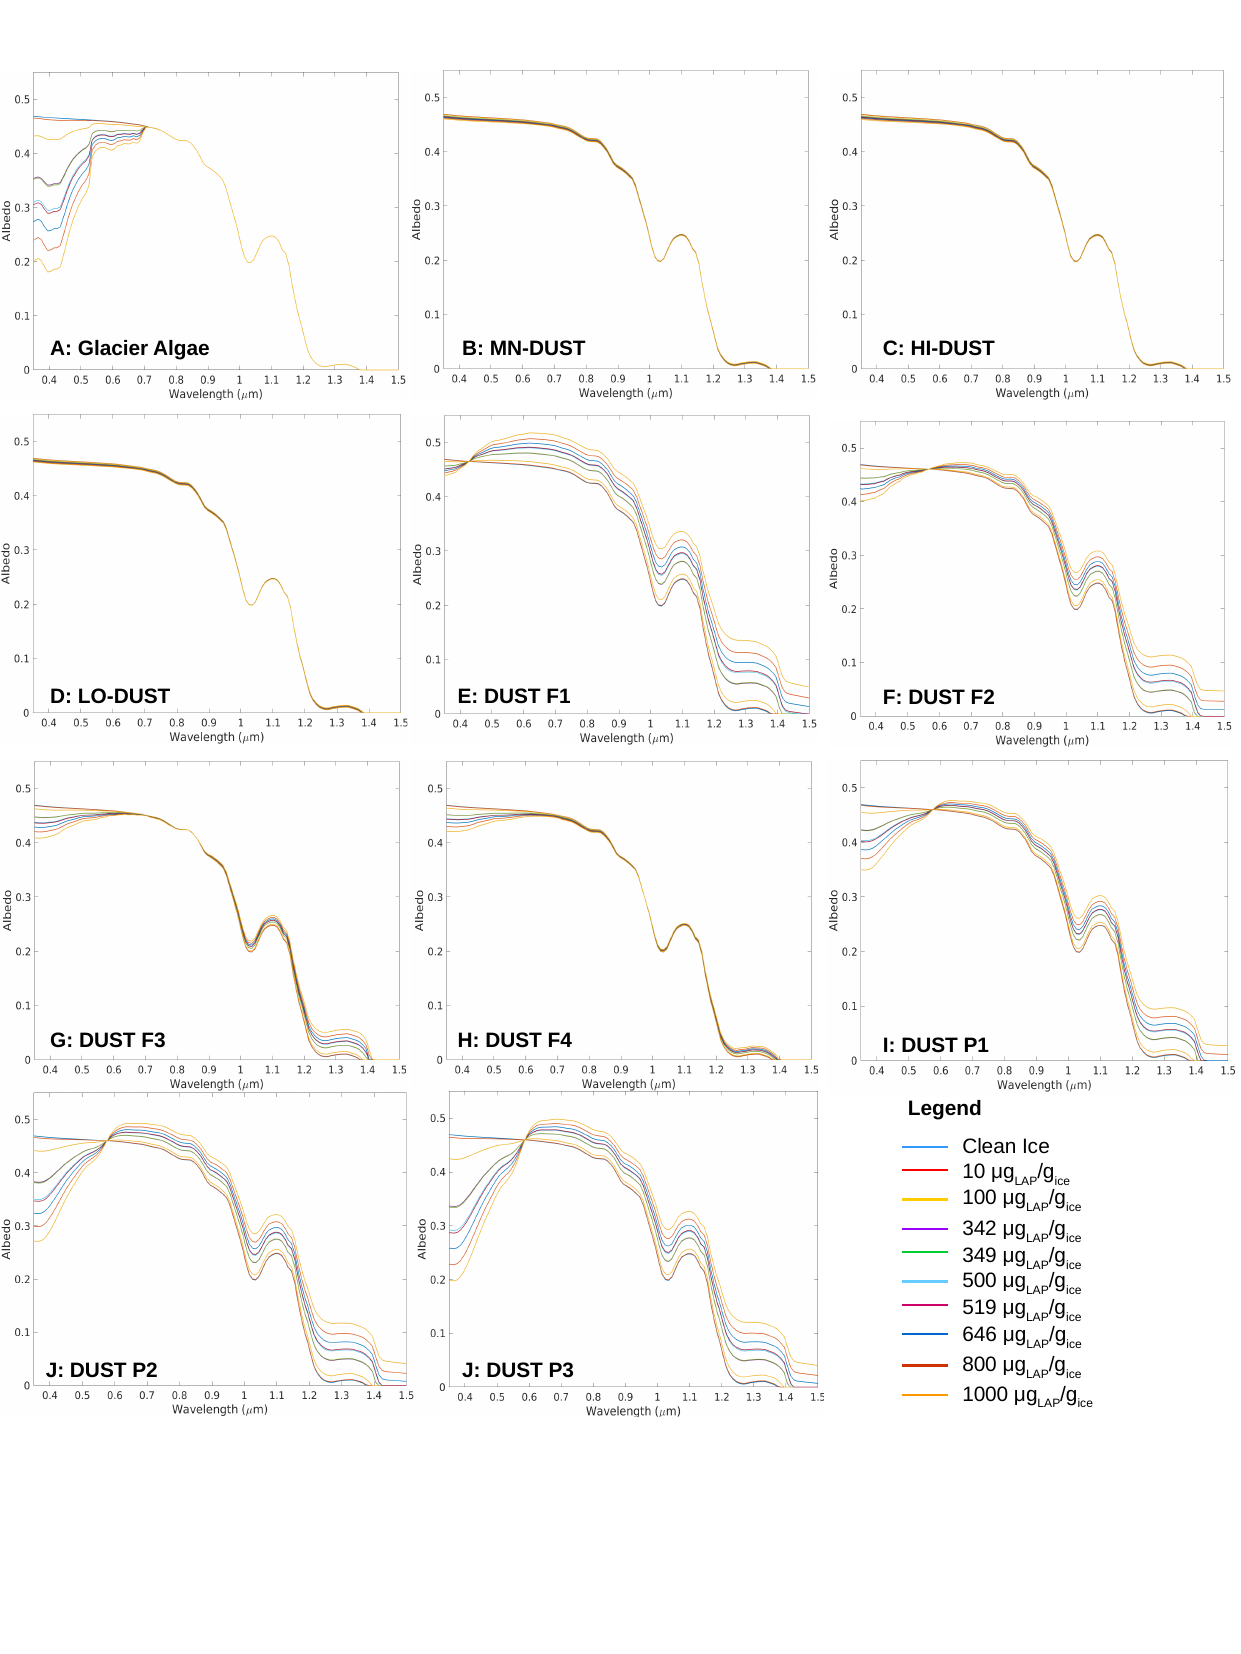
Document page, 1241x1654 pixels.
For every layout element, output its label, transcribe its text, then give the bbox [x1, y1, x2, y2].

text_box 100 μgLAP/gice [947, 1178, 1123, 1222]
picture [411, 70, 818, 401]
text_box 342 μgLAP/gice [947, 1222, 1123, 1236]
picture [828, 70, 1235, 401]
text_box J: DUST P3 [447, 1351, 616, 1394]
text_box 519 μgLAP/gice [947, 1288, 1134, 1332]
text_box 646 μgLAP/gice [947, 1315, 1111, 1359]
picture [829, 420, 1232, 747]
text_box C: HI-DUST [868, 329, 1037, 371]
text_box 10 μgLAP/gice [947, 1152, 1146, 1196]
picture [827, 758, 1236, 1094]
text_box Legend [893, 1094, 1012, 1132]
text_box A: Glacier Algae [35, 328, 284, 391]
picture [1, 414, 408, 744]
text_box Clean Ice [947, 1127, 1066, 1170]
text_box G: DUST F3 [35, 1021, 204, 1064]
picture [1, 71, 408, 400]
text_box B: MN-DUST [447, 328, 616, 371]
text_box 349 μgLAP/gice [947, 1236, 1123, 1261]
picture [0, 760, 824, 1418]
text_box D: LO-DUST [35, 677, 204, 720]
text_box J: DUST P2 [31, 1350, 200, 1393]
text_box 500 μgLAP/gice [947, 1261, 1134, 1288]
text_box I: DUST P1 [868, 1026, 1037, 1077]
text_box 1000 μgLAP/gice [947, 1374, 1134, 1419]
text_box F: DUST F2 [868, 677, 1037, 720]
picture [411, 415, 818, 745]
text_box H: DUST F4 [442, 1021, 612, 1064]
text_box E: DUST F1 [442, 677, 612, 720]
text_box 800 μgLAP/gice [947, 1359, 1111, 1374]
